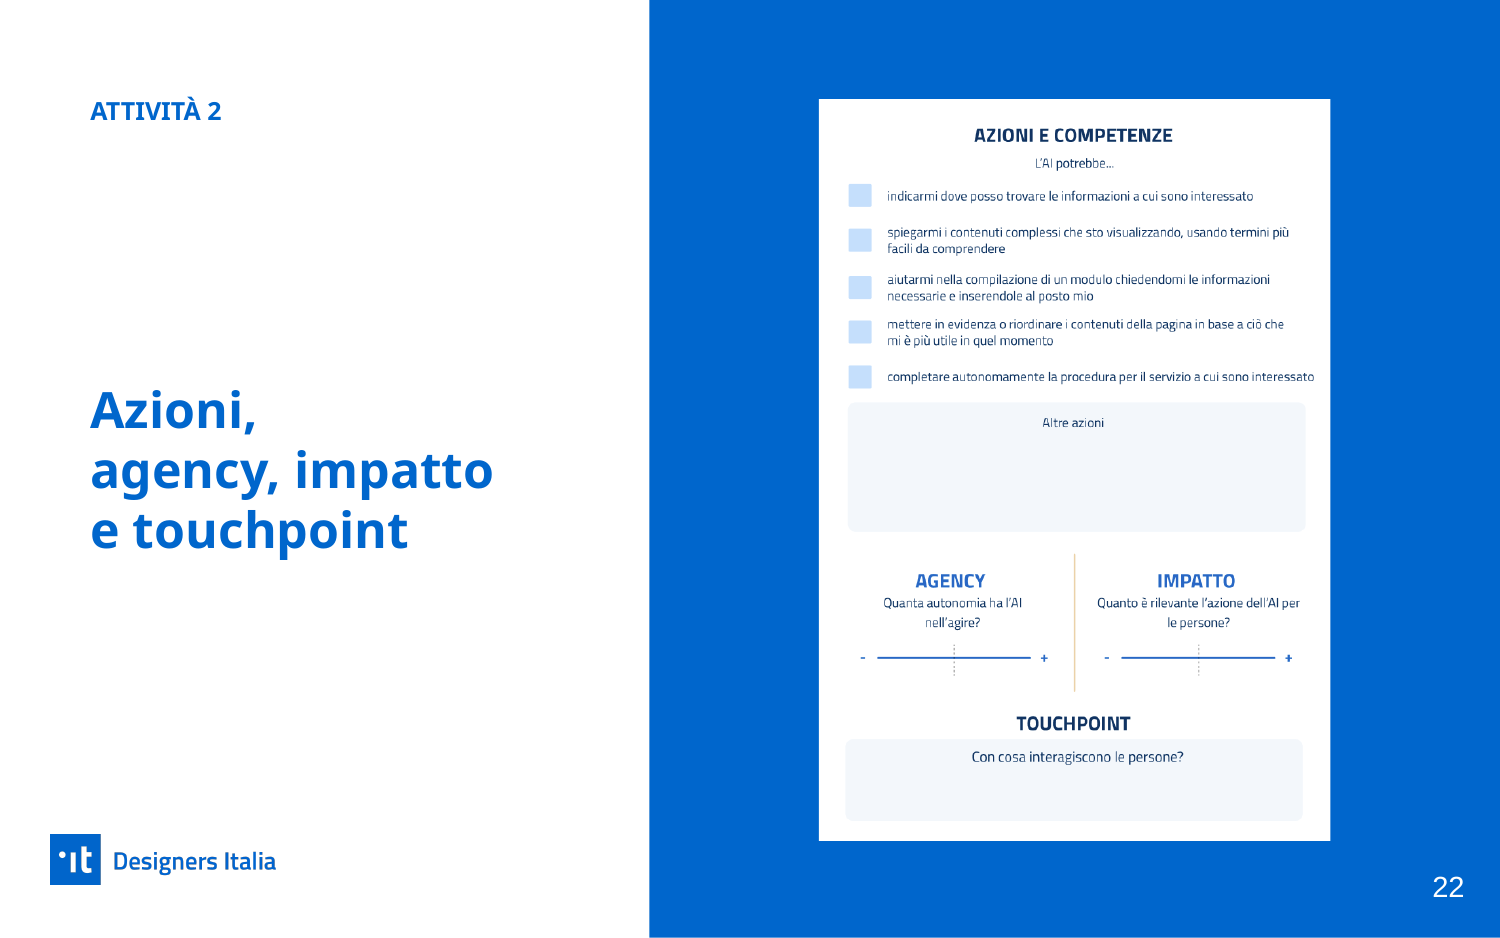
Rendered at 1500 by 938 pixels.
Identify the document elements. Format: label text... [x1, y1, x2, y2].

picture [50, 834, 289, 885]
text_box Azioni, agency, impatto e touchpoint [75, 426, 563, 512]
slide_number <numero> [1389, 850, 1480, 922]
text_box ATTIVITÀ 2 [75, 87, 779, 134]
picture [818, 99, 1331, 841]
text_box [649, 0, 1500, 938]
